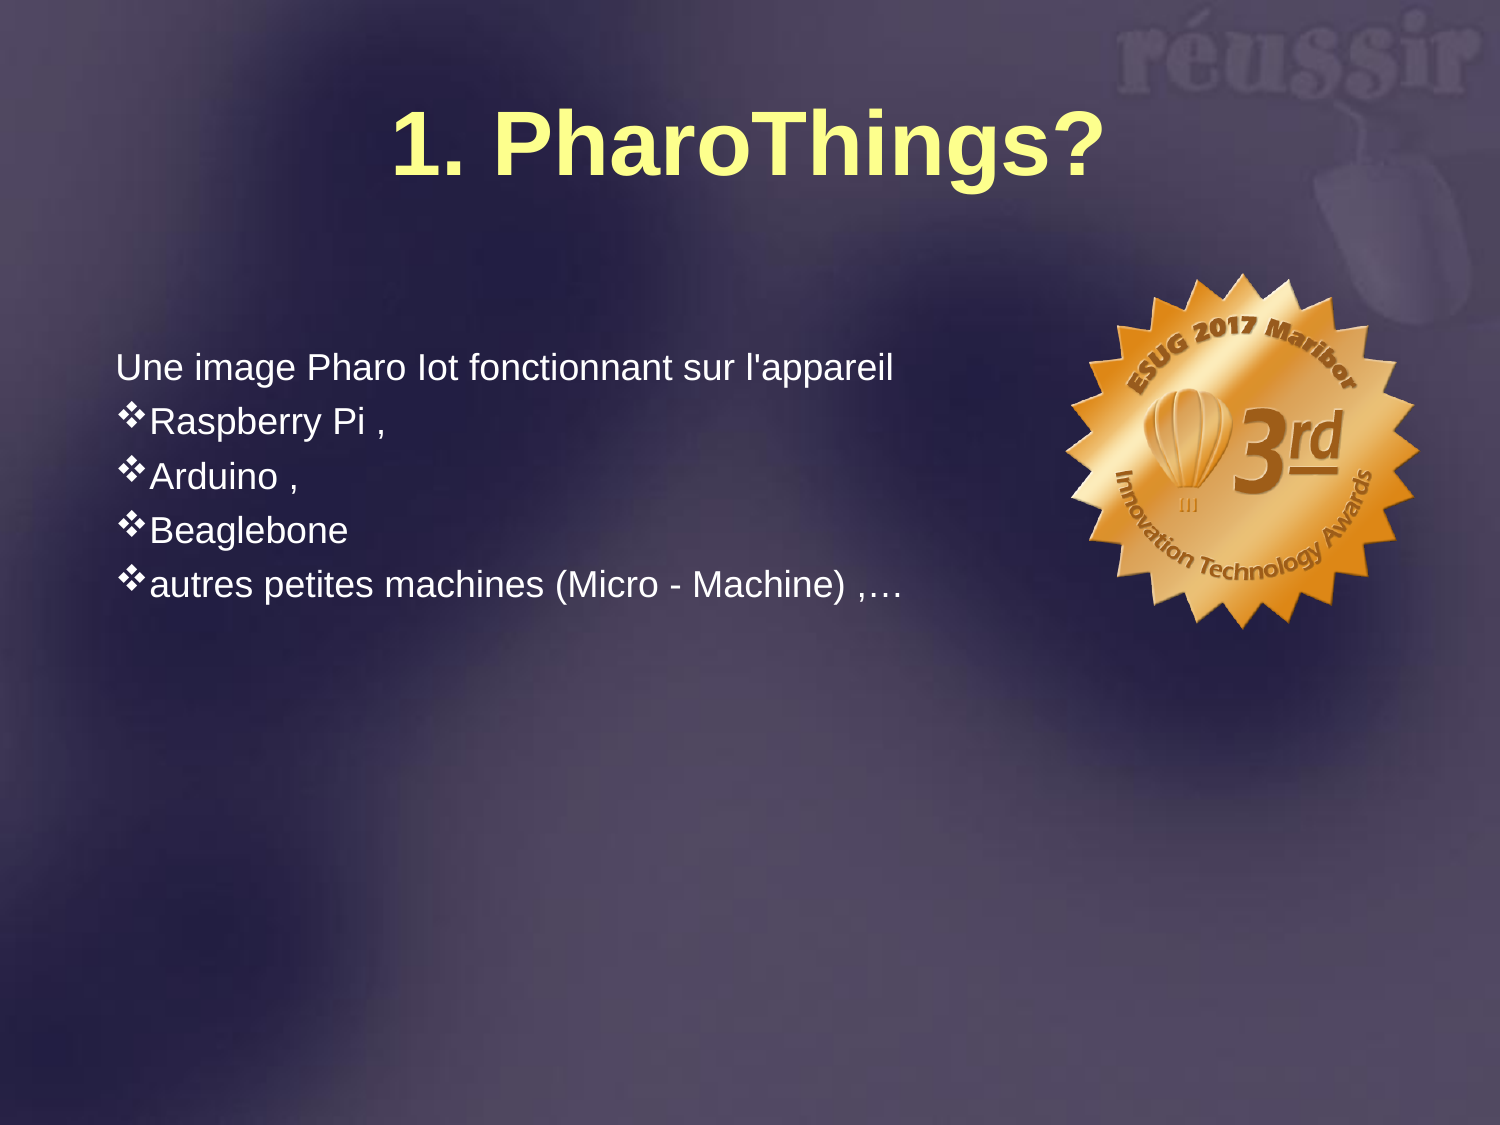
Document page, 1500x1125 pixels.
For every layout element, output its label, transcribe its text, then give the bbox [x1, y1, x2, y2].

list Une image Pharo Iot fonctionnant sur l'appareil Raspberry Pi , Arduino , Beaglebone autres petites machines (Micro - Machine) ,… [100, 226, 1451, 1078]
picture [0, 0, 1500, 1125]
title 1. PharoThings? [75, 45, 1425, 233]
